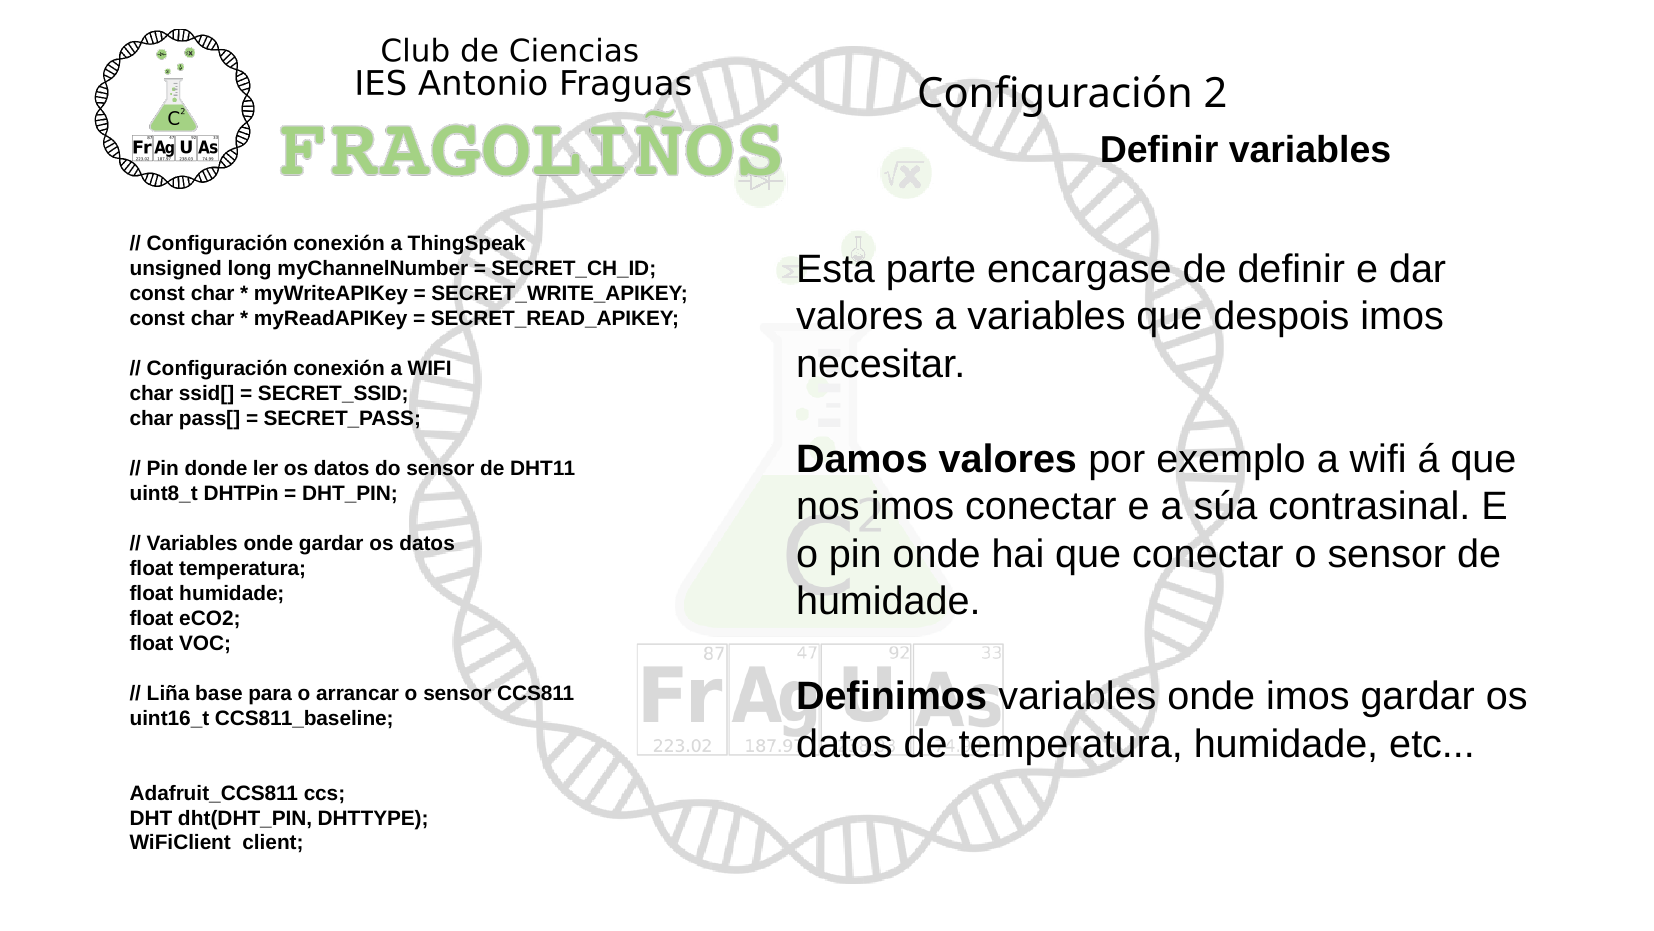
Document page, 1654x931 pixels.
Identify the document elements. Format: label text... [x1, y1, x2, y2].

text_box Configuración 2 [902, 58, 1589, 118]
picture [409, 781, 1245, 884]
text_box // Configuración conexión a ThingSpeak unsigned long myChannelNumber = SECRET_CH_ID; const char * myWriteAPIKey = SECRET_WRITE_APIKEY; const char * myReadAPIKey = SECRET_READ_APIKEY; // Configuración conexión a WIFI char ssid[] = SECRET_SSID; char pass[] = SECRET_PASS; // Pin donde ler os datos do sensor de DHT11 uint8_t DHTPin = DHT_PIN; // Variables onde gardar os datos float temperatura; float humidade; float eCO2; float VOC; // Liña base para o arrancar o sensor CCS811 uint16_t CCS811_baseline; Adafruit_CCS811 ccs; DHT dht(DHT_PIN, DHTTYPE); WiFiClient client; [114, 214, 847, 870]
picture [82, 29, 1245, 227]
text_box Esta parte encargase de definir e dar valores a variables que despois imos necesitar. Damos valores por exemplo a wifi á que nos imos conectar e a súa contrasinal. E o pin onde hai que conectar o sensor de humidade. Definimos variables onde imos gardar os datos de temperatura, humidade, etc... [781, 227, 1548, 781]
text_box Definir variables [902, 118, 1589, 178]
